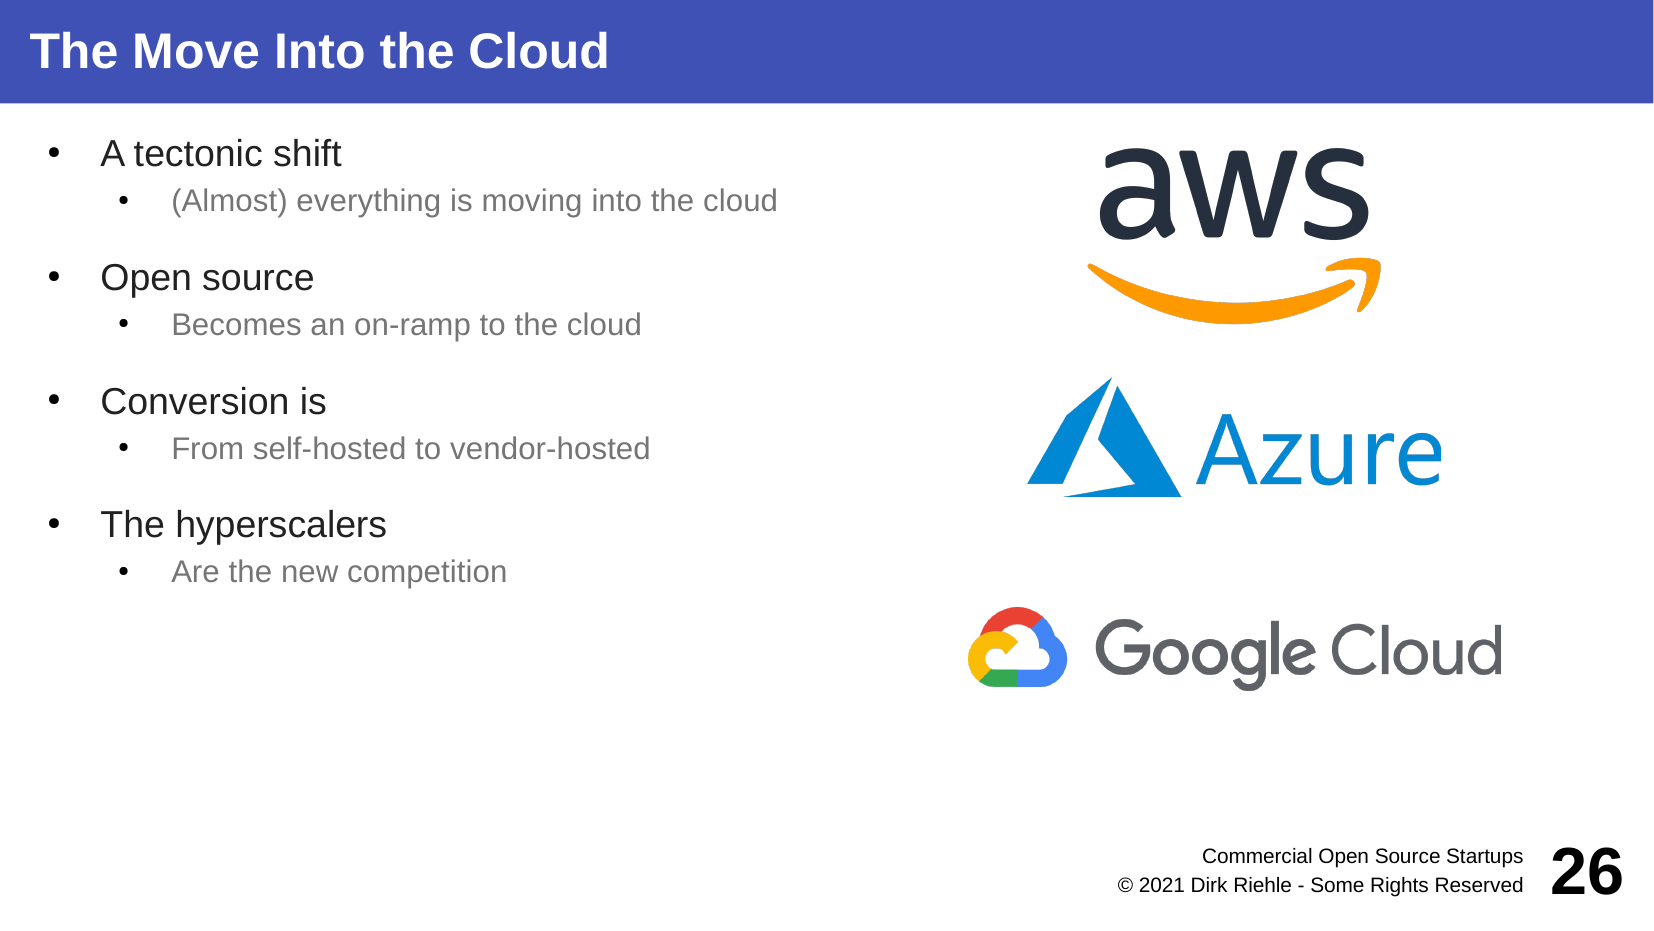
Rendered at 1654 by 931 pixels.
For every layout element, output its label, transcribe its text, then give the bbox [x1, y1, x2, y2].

picture [968, 607, 1501, 691]
picture [1086, 147, 1382, 325]
picture [1027, 377, 1441, 497]
list A tectonic shift (Almost) everything is moving into the cloud Open source Becomes an on-ramp to the cloud Conversion is From self-hosted to vendor-hosted The hyperscalers Are the new competition [29, 132, 808, 813]
title The Move Into the Cloud [0, 0, 1654, 104]
